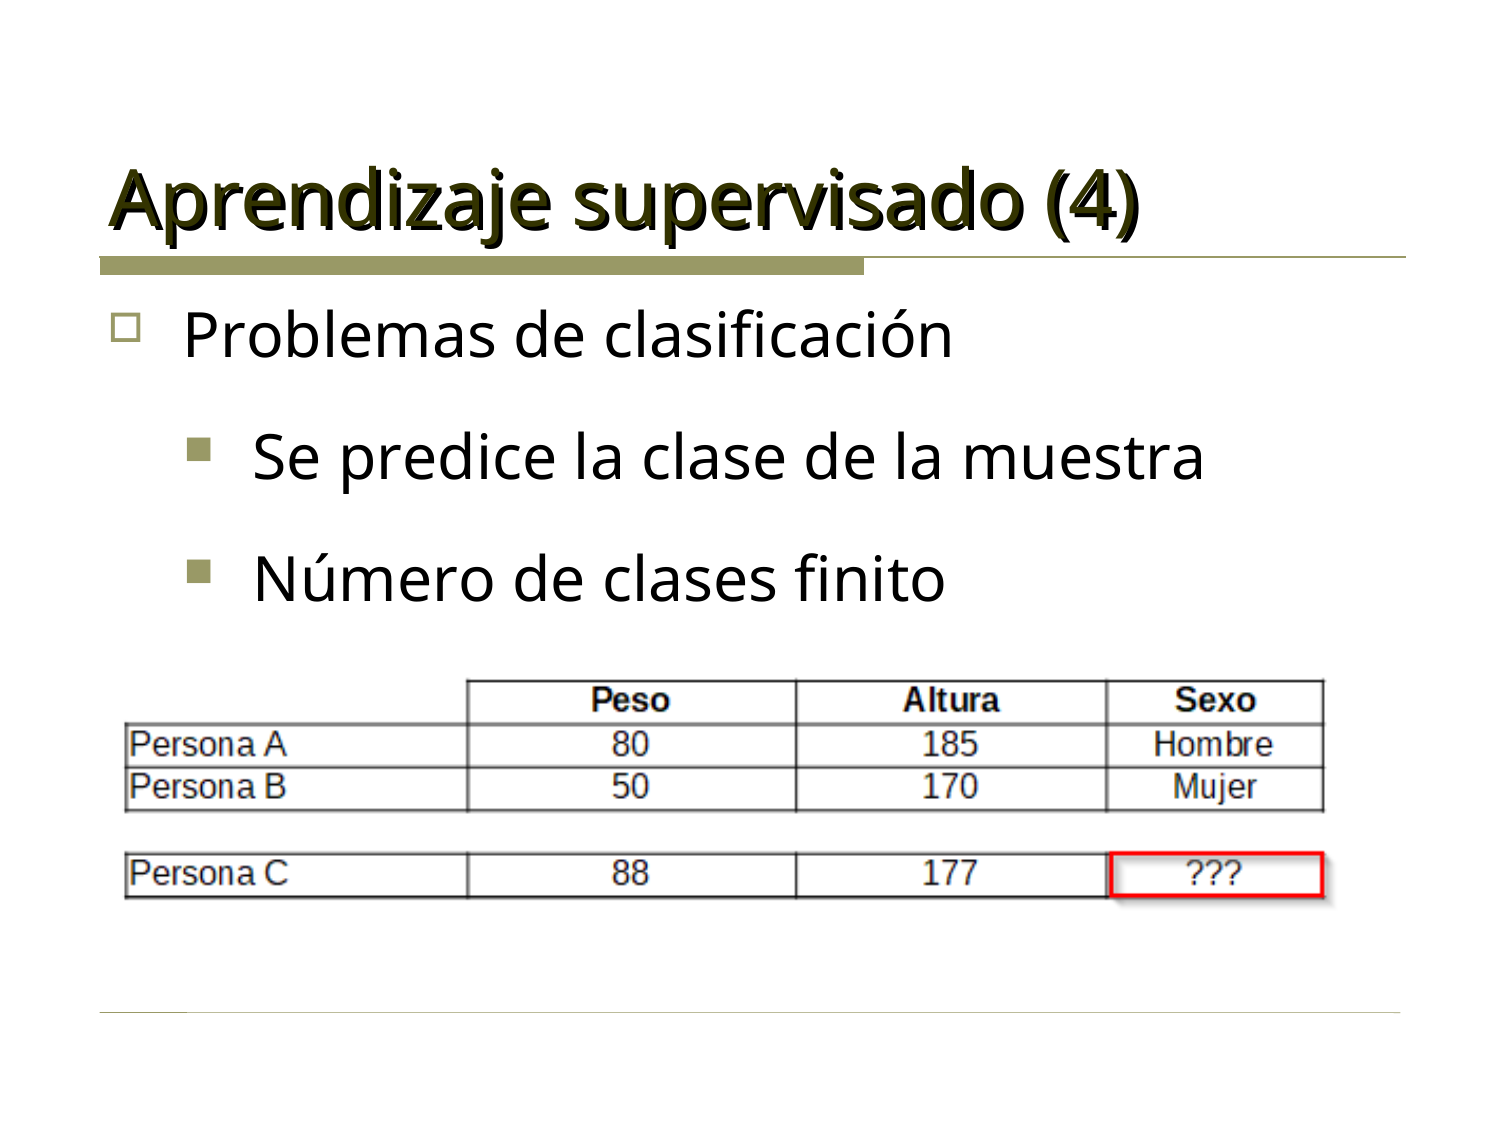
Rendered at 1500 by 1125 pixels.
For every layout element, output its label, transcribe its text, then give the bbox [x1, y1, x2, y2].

title Aprendizaje supervisado (4) [94, 50, 1407, 250]
list Problemas de clasificación Se predice la clase de la muestra Número de clases finito [92, 287, 1353, 1013]
picture [104, 632, 1348, 932]
